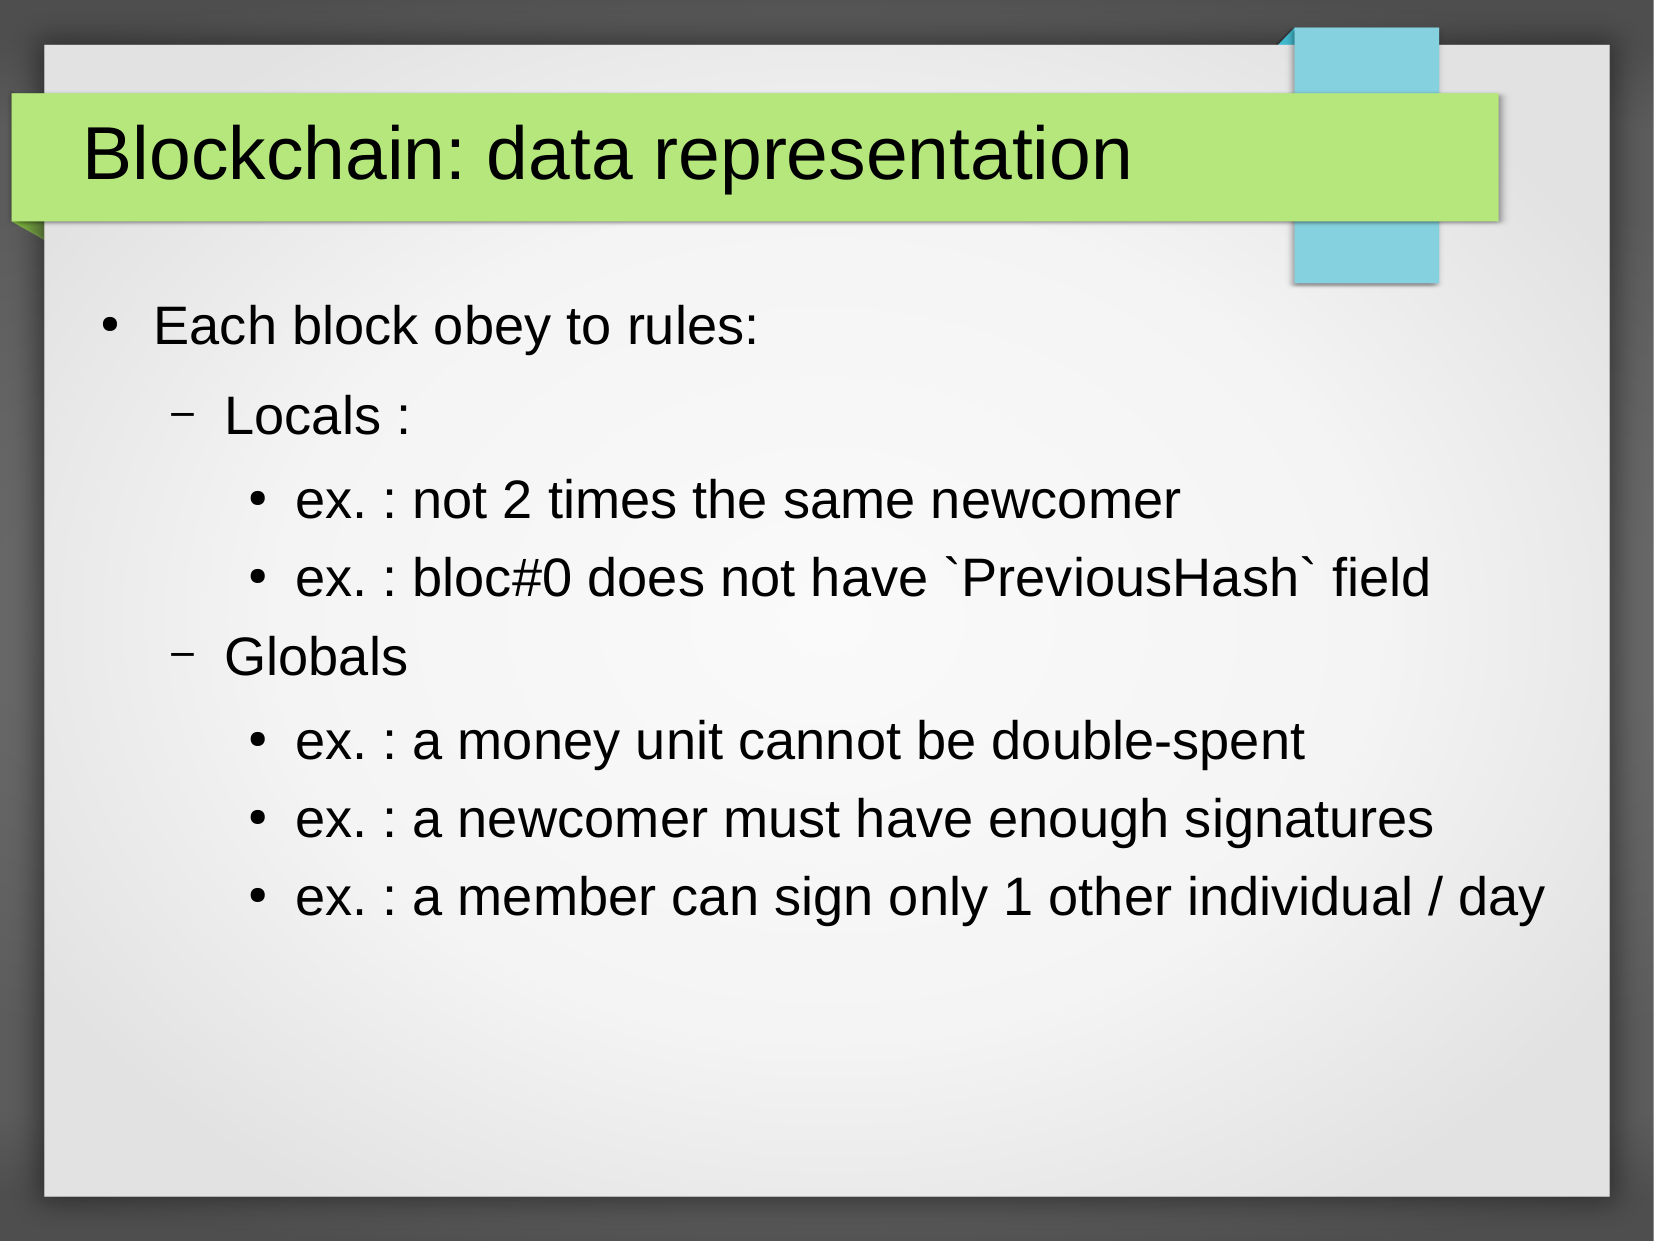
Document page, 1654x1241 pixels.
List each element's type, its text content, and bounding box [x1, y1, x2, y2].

title Blockchain: data representation [82, 94, 1512, 213]
list Each block obey to rules: Locals : ex. : not 2 times the same newcomer ex. : bloc#0 does not have `PreviousHash` field Globals ex. : a money unit cannot be double-spent ex. : a newcomer must have enough signatures ex. : a member can sign only 1 other individual / day [82, 295, 1571, 1015]
picture [0, 0, 1654, 1241]
